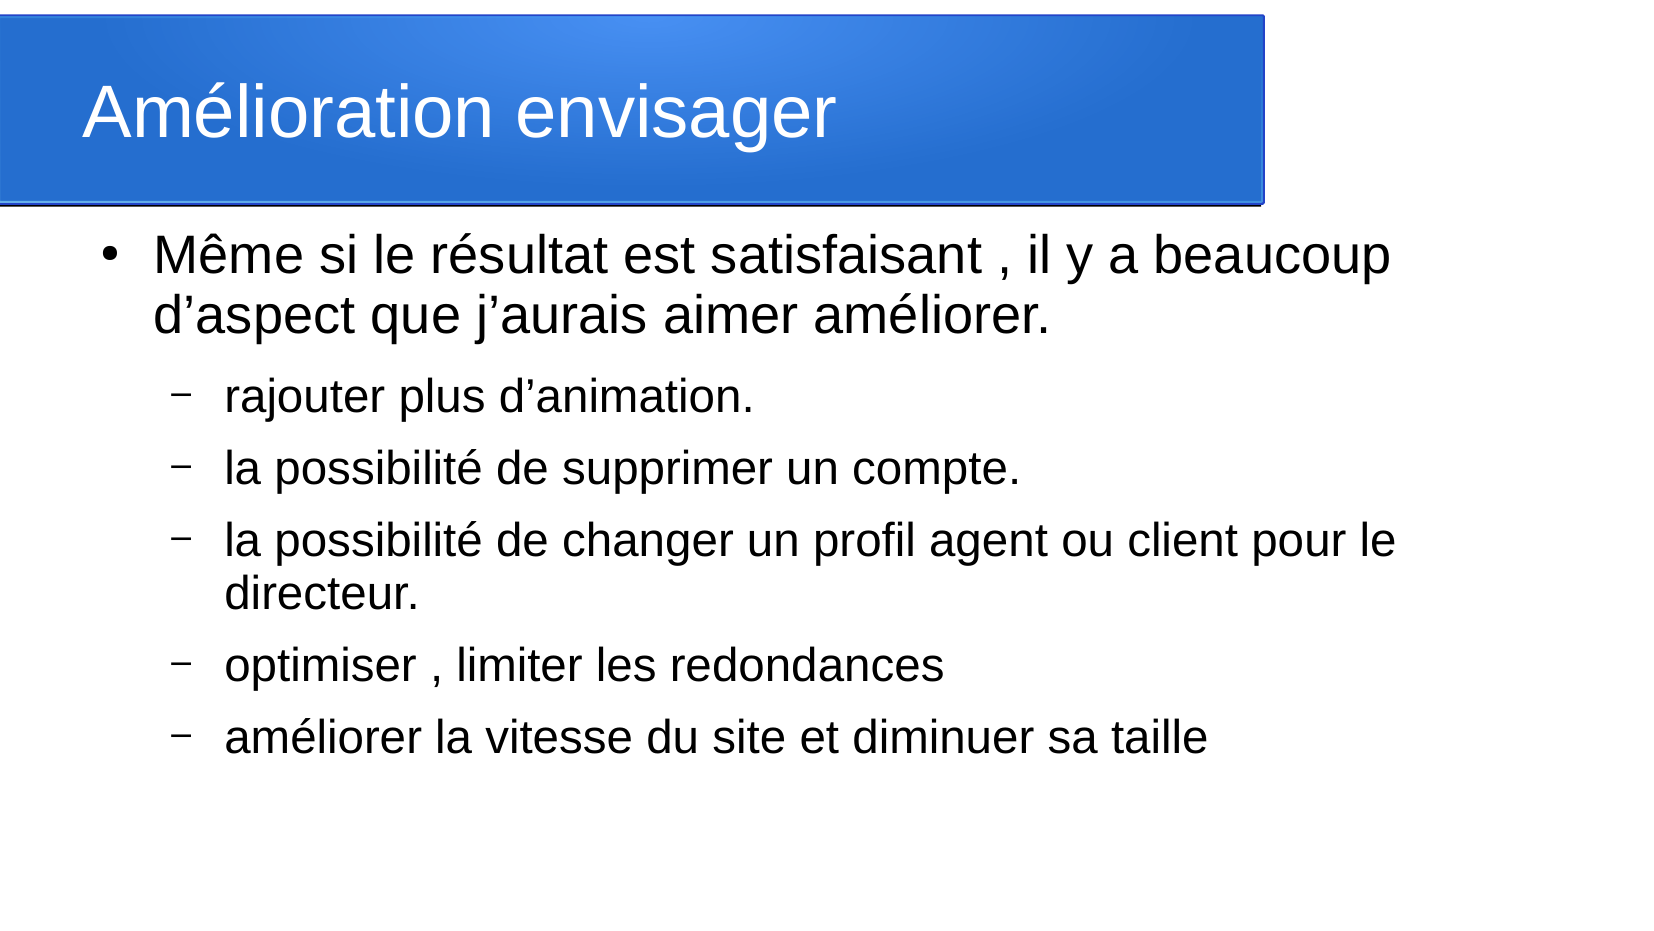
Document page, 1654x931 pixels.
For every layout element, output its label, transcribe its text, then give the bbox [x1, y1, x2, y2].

list Même si le résultat est satisfaisant , il y a beaucoup d’aspect que j’aurais aimer améliorer. rajouter plus d’animation. la possibilité de supprimer un compte. la possibilité de changer un profil agent ou client pour le directeur. optimiser , limiter les redondances améliorer la vitesse du site et diminuer sa taille [82, 224, 1571, 764]
title Amélioration envisager [82, 35, 1235, 189]
